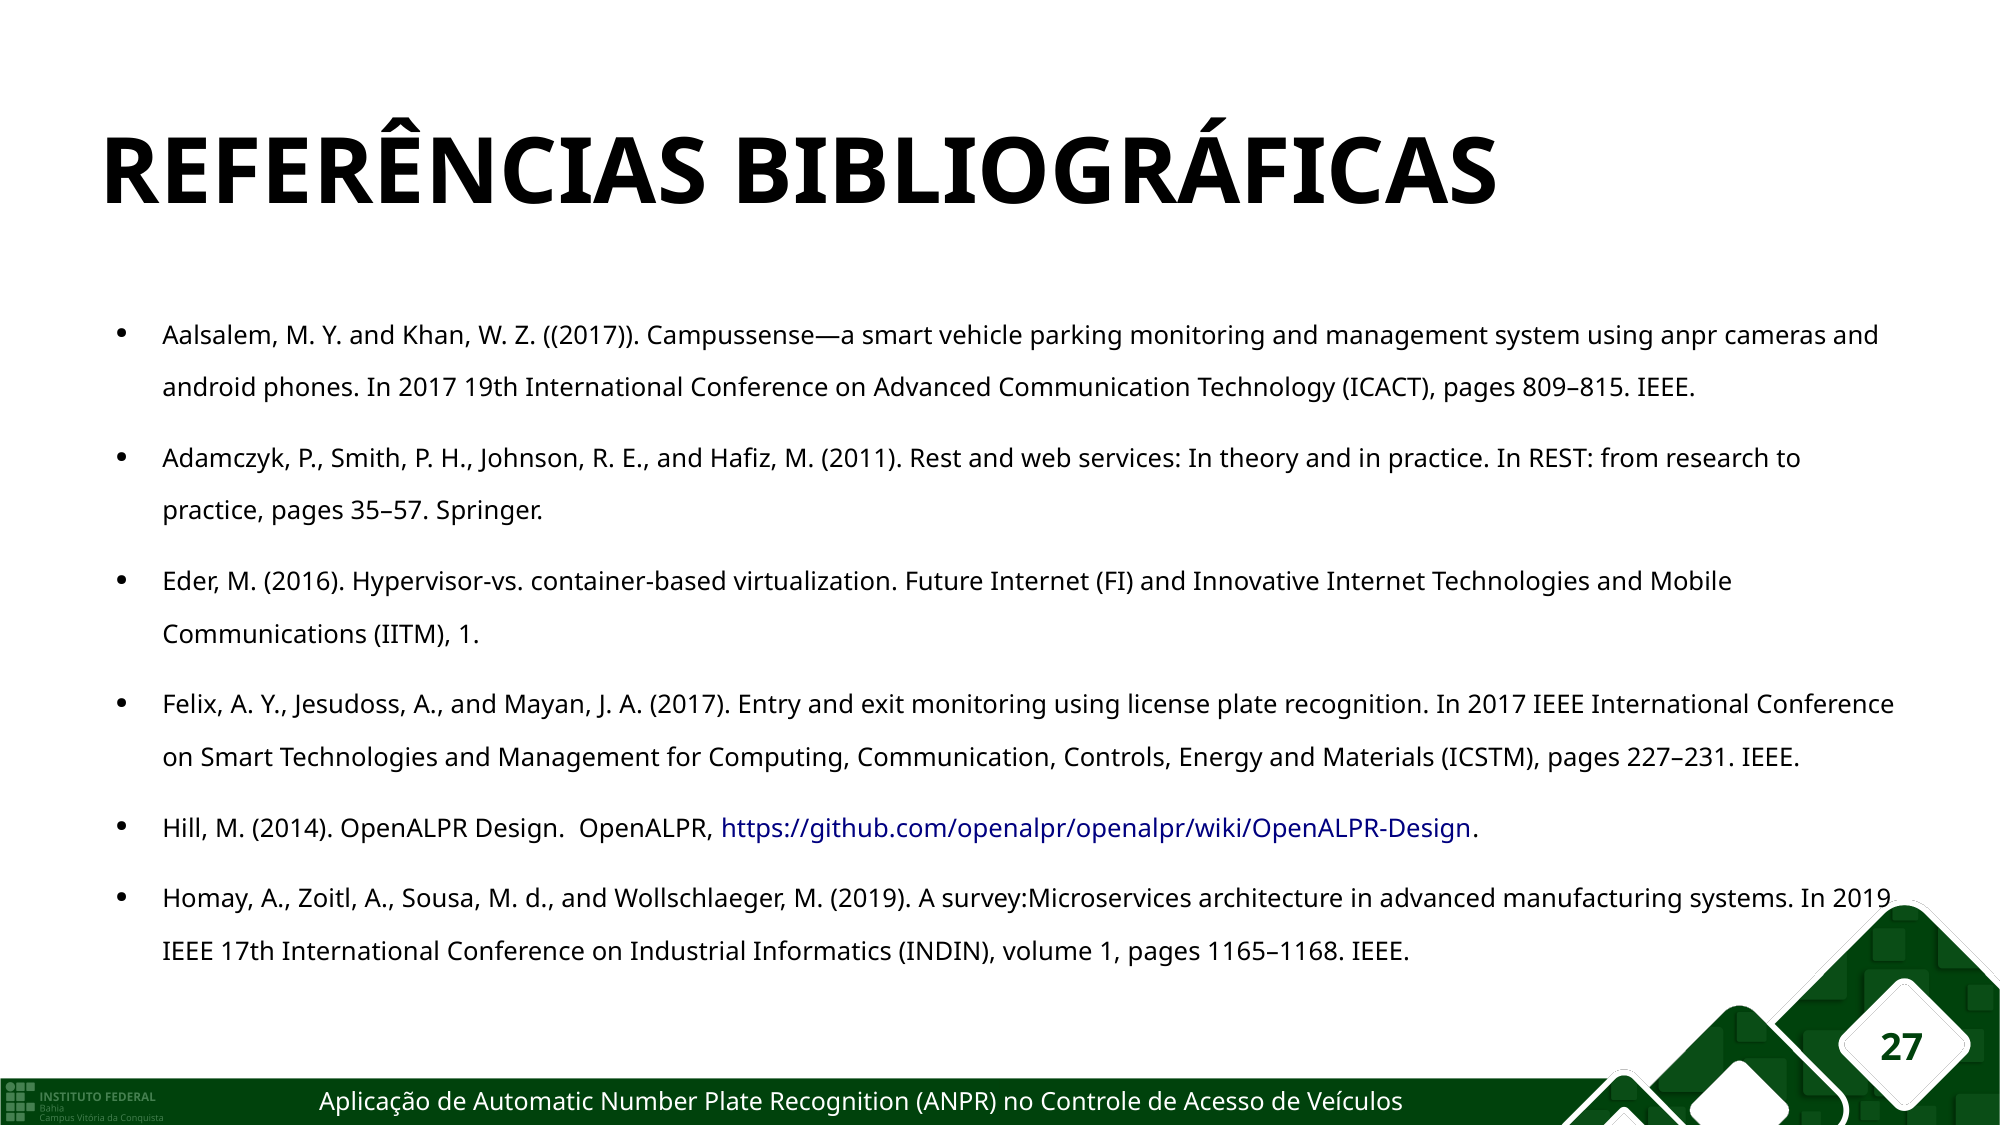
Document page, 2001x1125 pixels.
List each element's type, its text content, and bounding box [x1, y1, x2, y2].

title REFERÊNCIAS BIBLIOGRÁFICAS [99, 59, 1900, 277]
list Aalsalem, M. Y. and Khan, W. Z. ((2017)). Campussense—a smart vehicle parking monitoring and management system using anpr cameras and android phones. In 2017 19th International Conference on Advanced Communication Technology (ICACT), pages 809–815. IEEE. Adamczyk, P., Smith, P. H., Johnson, R. E., and Hafiz, M. (2011). Rest and web services: In theory and in practice. In REST: from research to practice, pages 35–57. Springer. Eder, M. (2016). Hypervisor-vs. container-based virtualization. Future Internet (FI) and Innovative Internet Technologies and Mobile Communications (IITM), 1. Felix, A. Y., Jesudoss, A., and Mayan, J. A. (2017). Entry and exit monitoring using license plate recognition. In 2017 IEEE International Conference on Smart Technologies and Management for Computing, Communication, Controls, Energy and Materials (ICSTM), pages 227–231. IEEE. Hill, M. (2014). OpenALPR Design. OpenALPR, https://github.com/openalpr/openalpr/wiki/OpenALPR-Design. Homay, A., Zoitl, A., Sousa, M. d., and Wollschlaeger, M. (2019). A survey:Microservices architecture in advanced manufacturing systems. In 2019 IEEE 17th International Conference on Industrial Informatics (INDIN), volume 1, pages 1165–1168. IEEE. [99, 299, 1900, 1014]
picture [0, 900, 2000, 1125]
